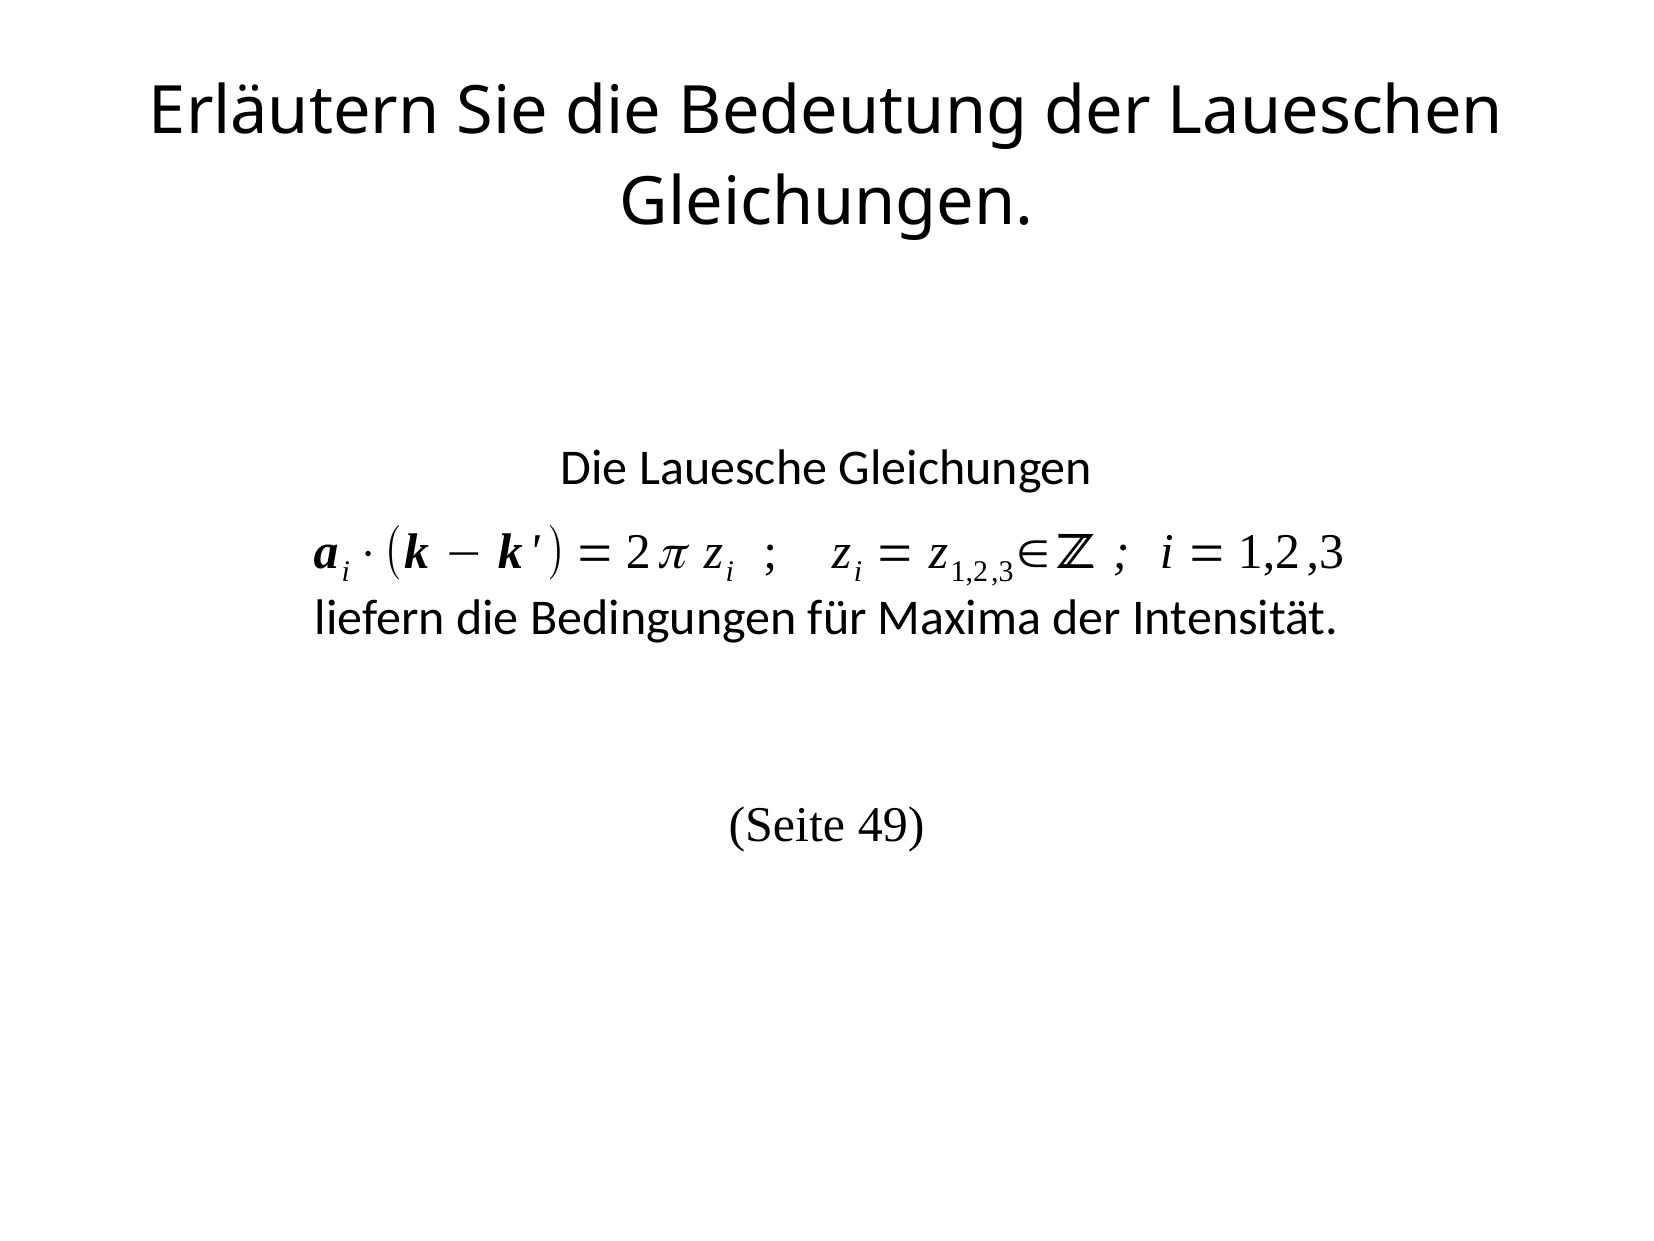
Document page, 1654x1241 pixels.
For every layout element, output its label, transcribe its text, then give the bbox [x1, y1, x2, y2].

title Erläutern Sie die Bedeutung der Laueschen Gleichungen. [82, 49, 1571, 257]
subtitle Die Lauesche Gleichungen liefern die Bedingungen für Maxima der Intensität. (Seite 49) [82, 290, 1571, 1010]
chart [301, 524, 1355, 589]
